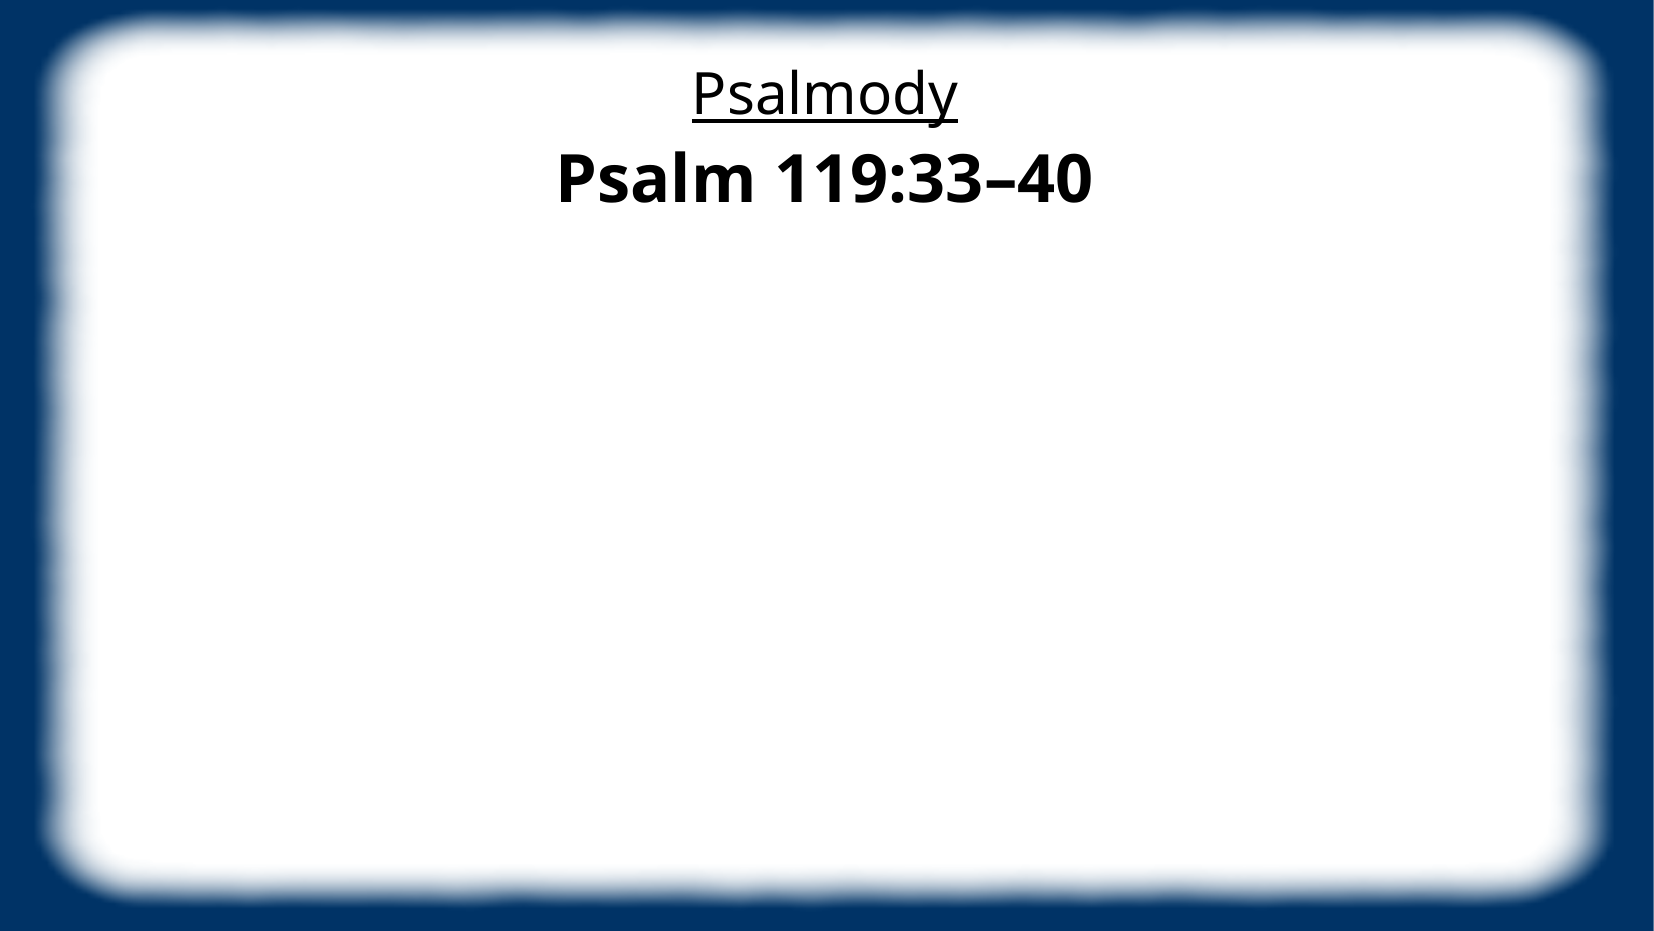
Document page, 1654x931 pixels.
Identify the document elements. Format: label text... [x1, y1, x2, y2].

text_box Psalmody Psalm 119:33–40 [105, 45, 1546, 226]
picture [0, 0, 1654, 931]
